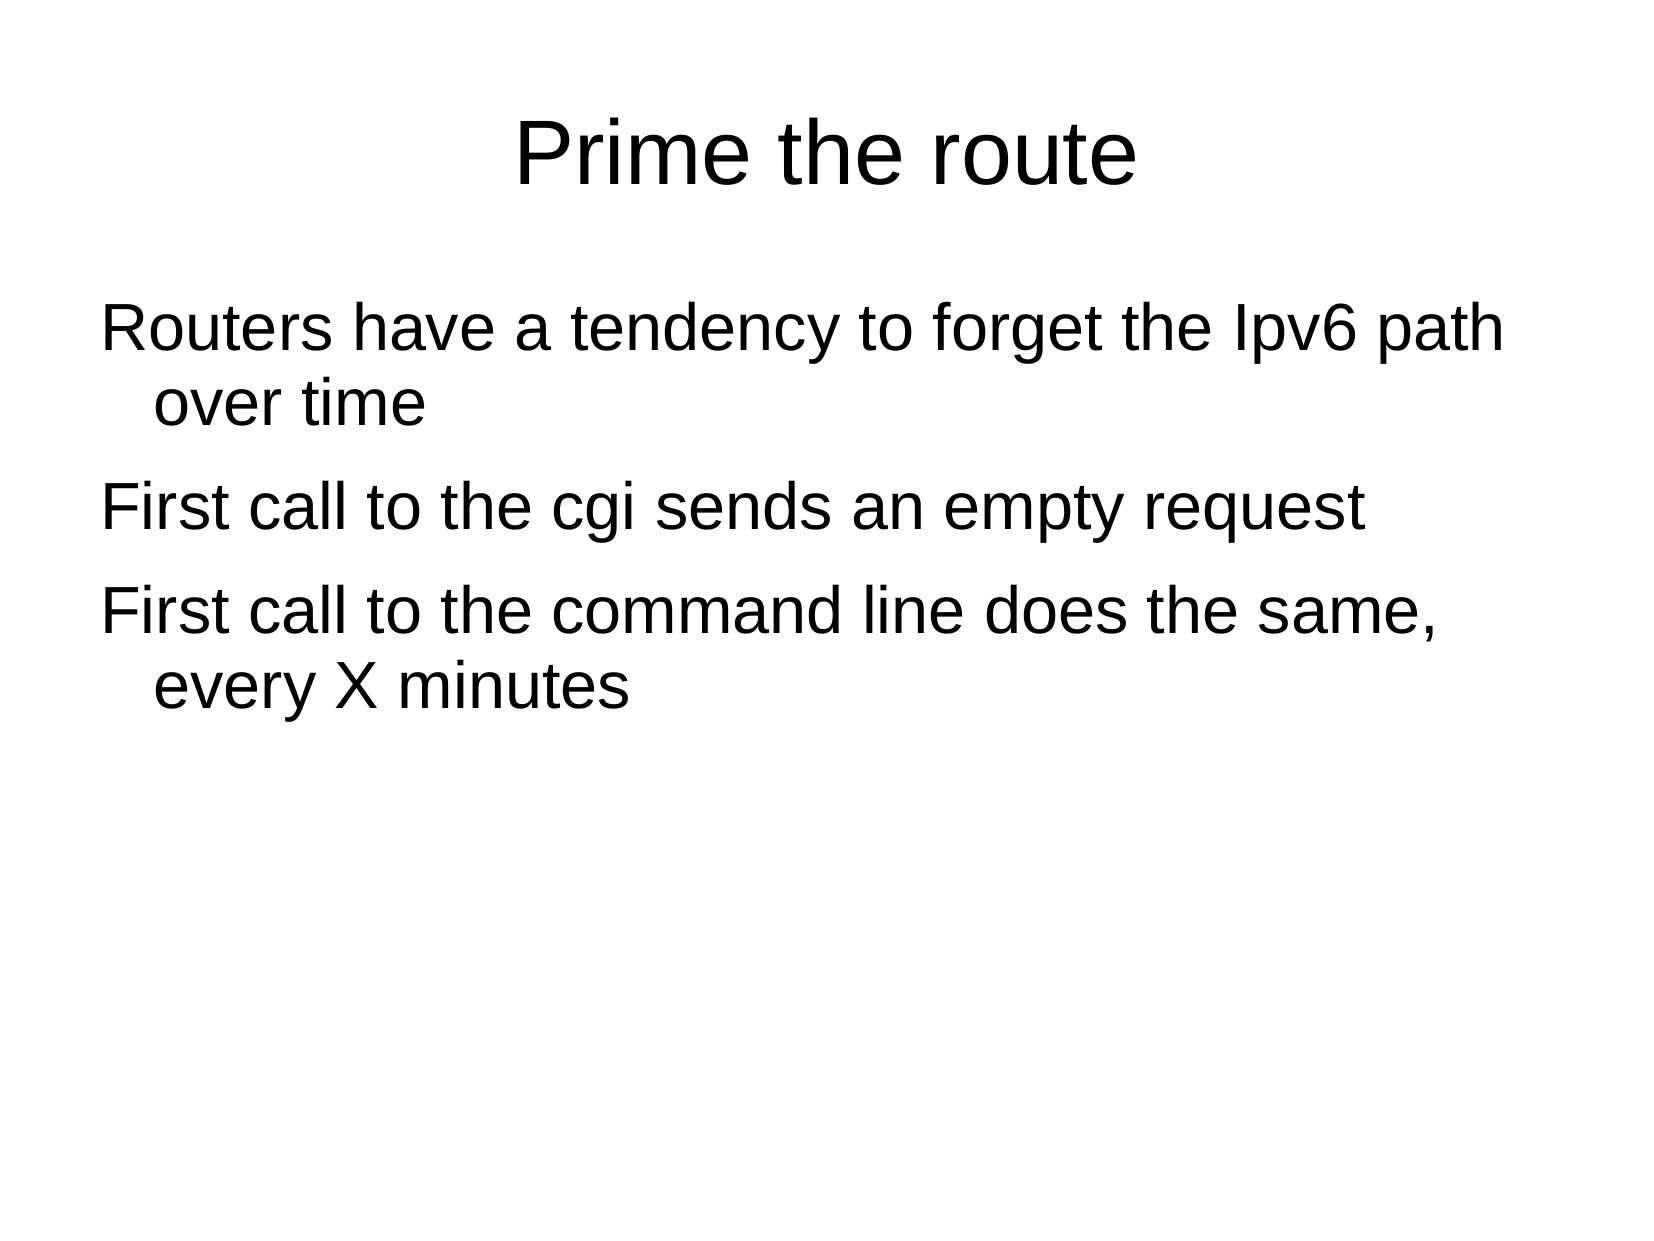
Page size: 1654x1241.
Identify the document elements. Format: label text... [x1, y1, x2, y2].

title Prime the route [82, 56, 1571, 250]
list Routers have a tendency to forget the Ipv6 path over time First call to the cgi sends an empty request First call to the command line does the same, every X minutes [82, 290, 1571, 1094]
